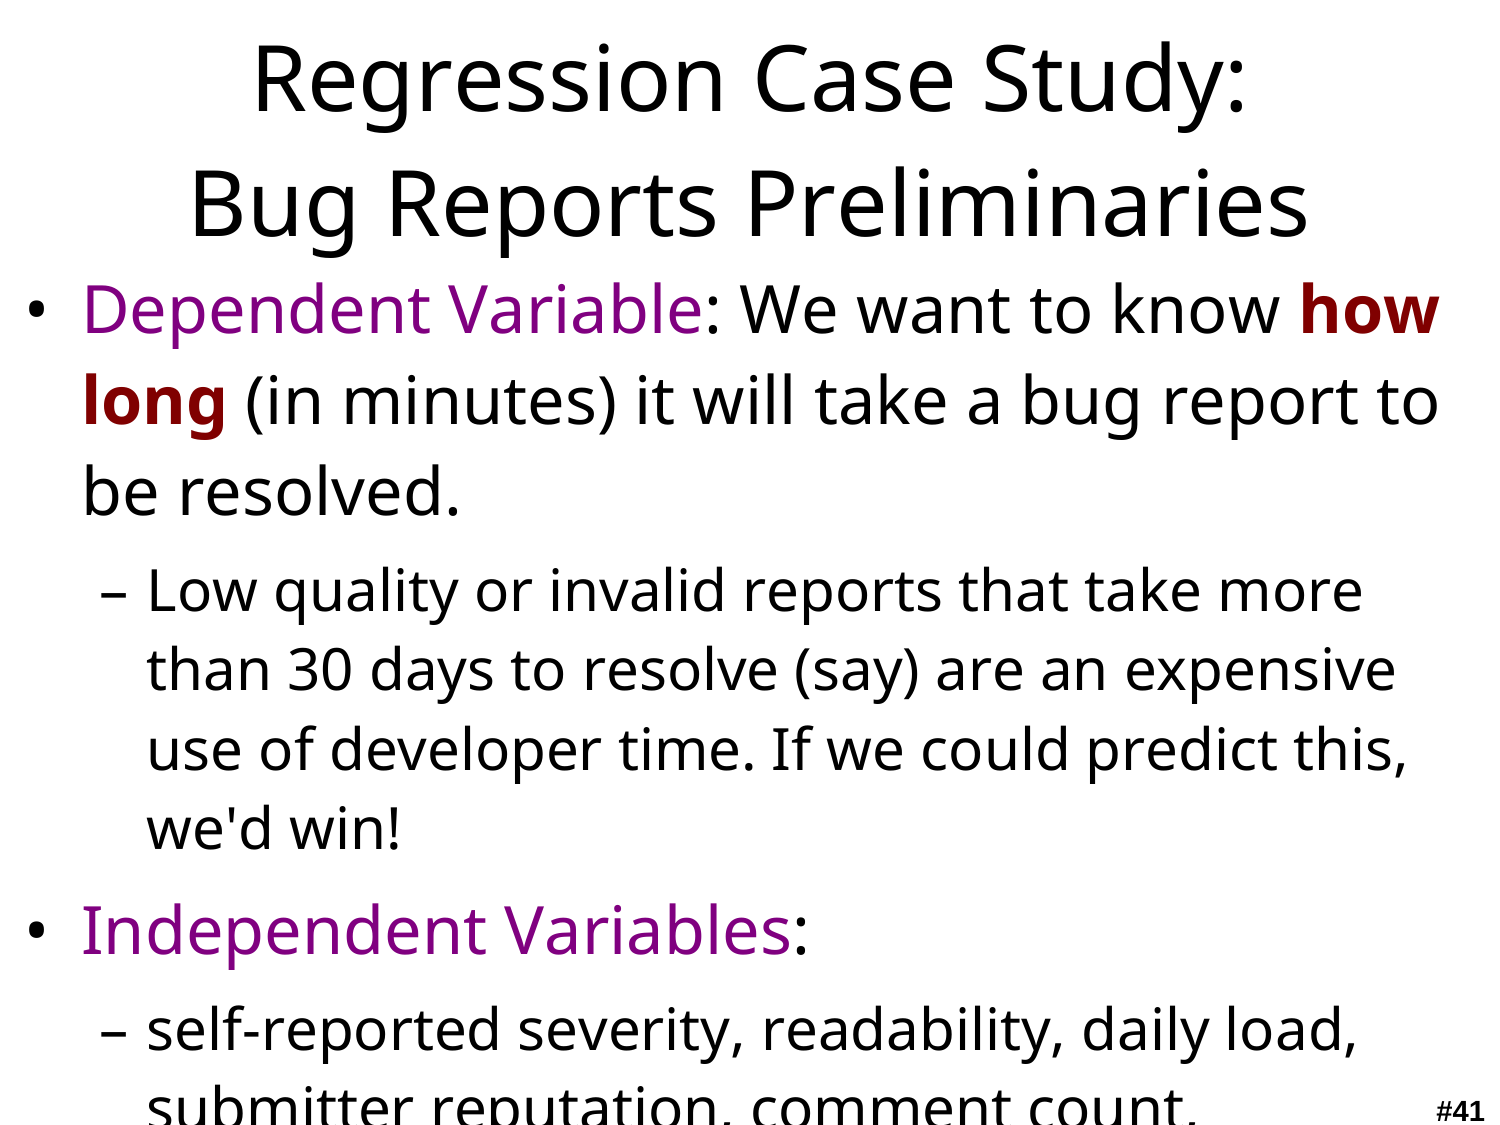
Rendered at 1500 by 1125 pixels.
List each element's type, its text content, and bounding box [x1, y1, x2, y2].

title Regression Case Study: Bug Reports Preliminaries [24, 32, 1476, 246]
list Dependent Variable: We want to know how long (in minutes) it will take a bug report to be resolved. Low quality or invalid reports that take more than 30 days to resolve (say) are an expensive use of developer time. If we could predict this, we'd win! Independent Variables: self-reported severity, readability, daily load, submitter reputation, comment count, attachment count, operating system used, ... [24, 262, 1476, 1093]
